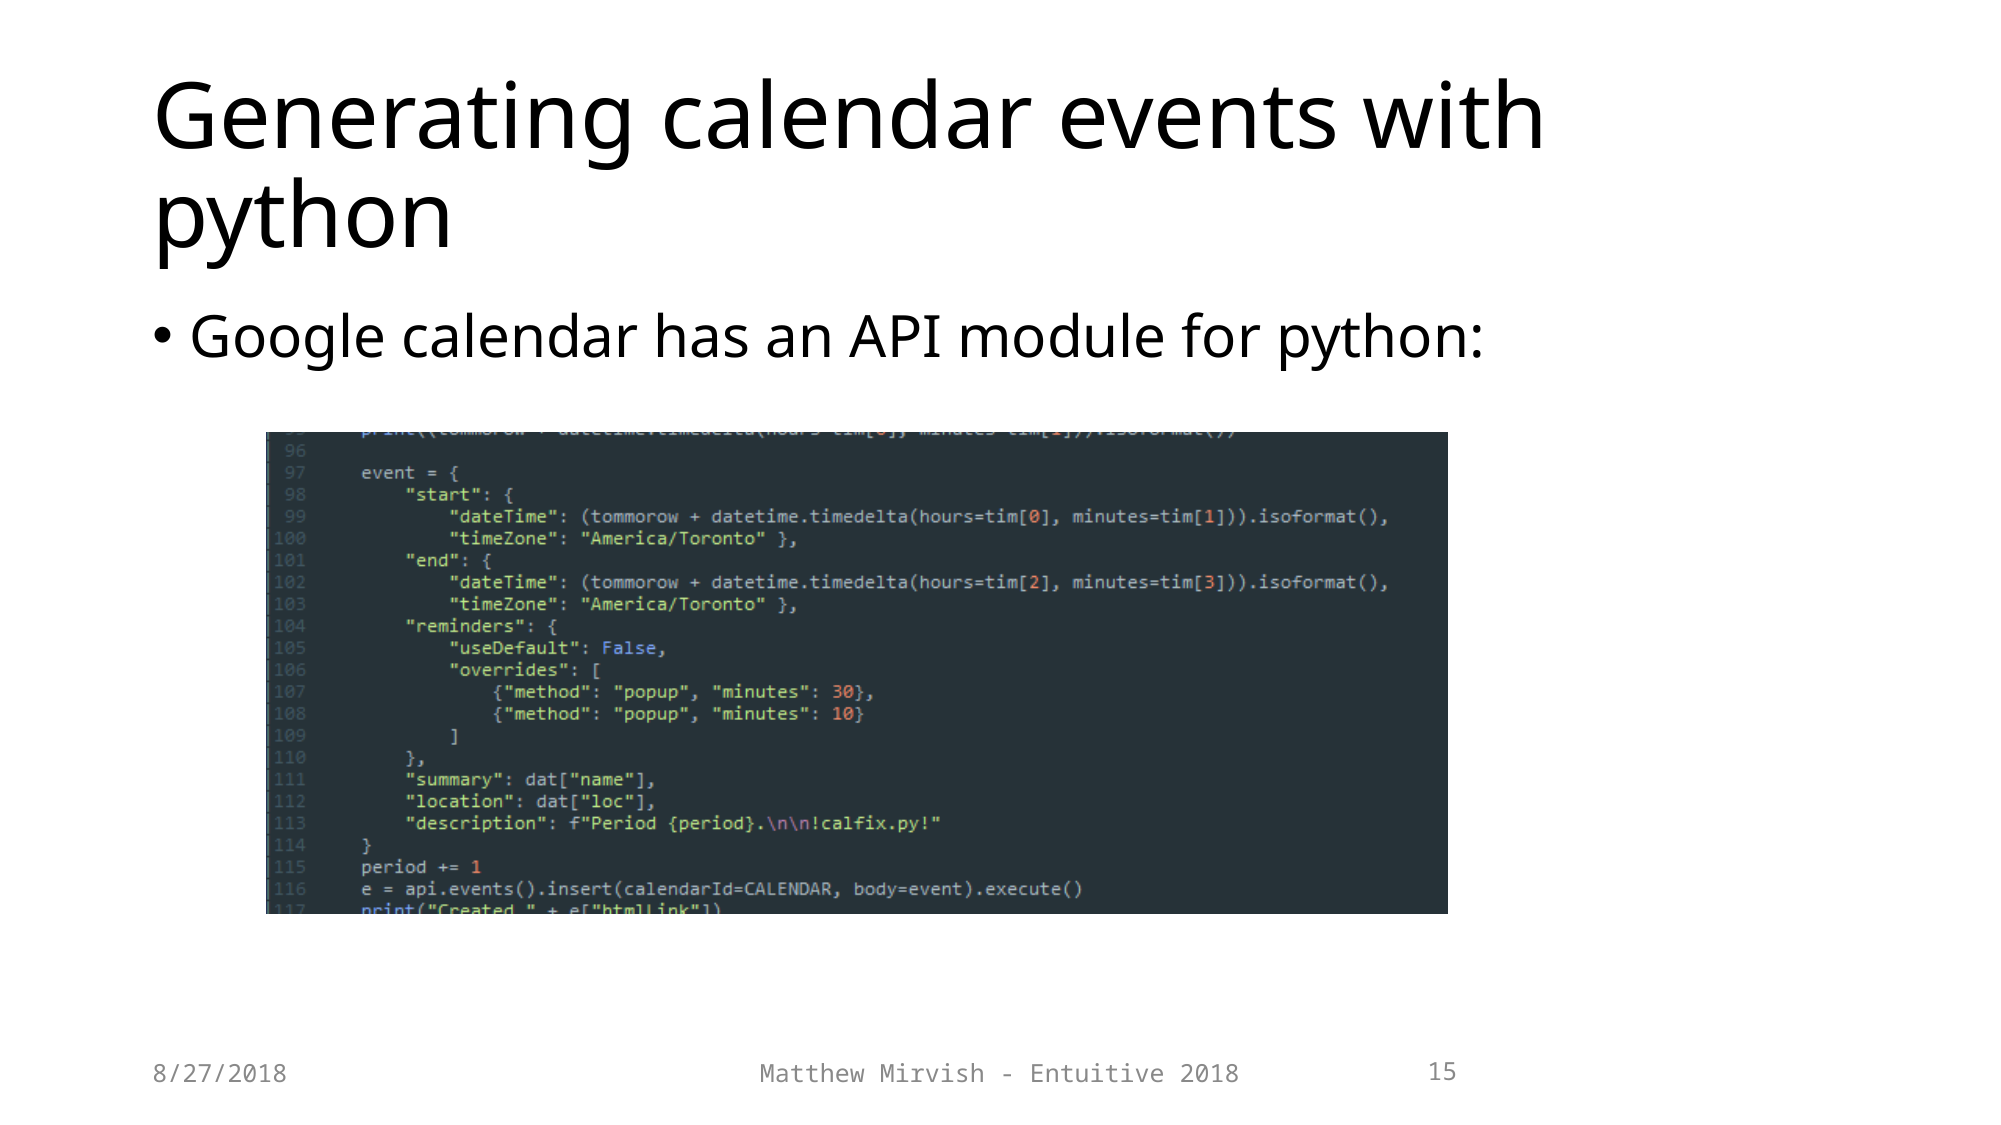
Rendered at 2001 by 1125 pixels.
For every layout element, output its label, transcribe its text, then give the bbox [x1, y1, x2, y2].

text_box 15 [1412, 1042, 1863, 1103]
text_box 8/27/2018 [137, 1042, 588, 1103]
title Generating calendar events with python [137, 59, 1863, 278]
list Google calendar has an API module for python: [137, 299, 1863, 1014]
text_box Matthew Mirvish - Entuitive 2018 [662, 1042, 1338, 1103]
picture [266, 432, 1448, 914]
